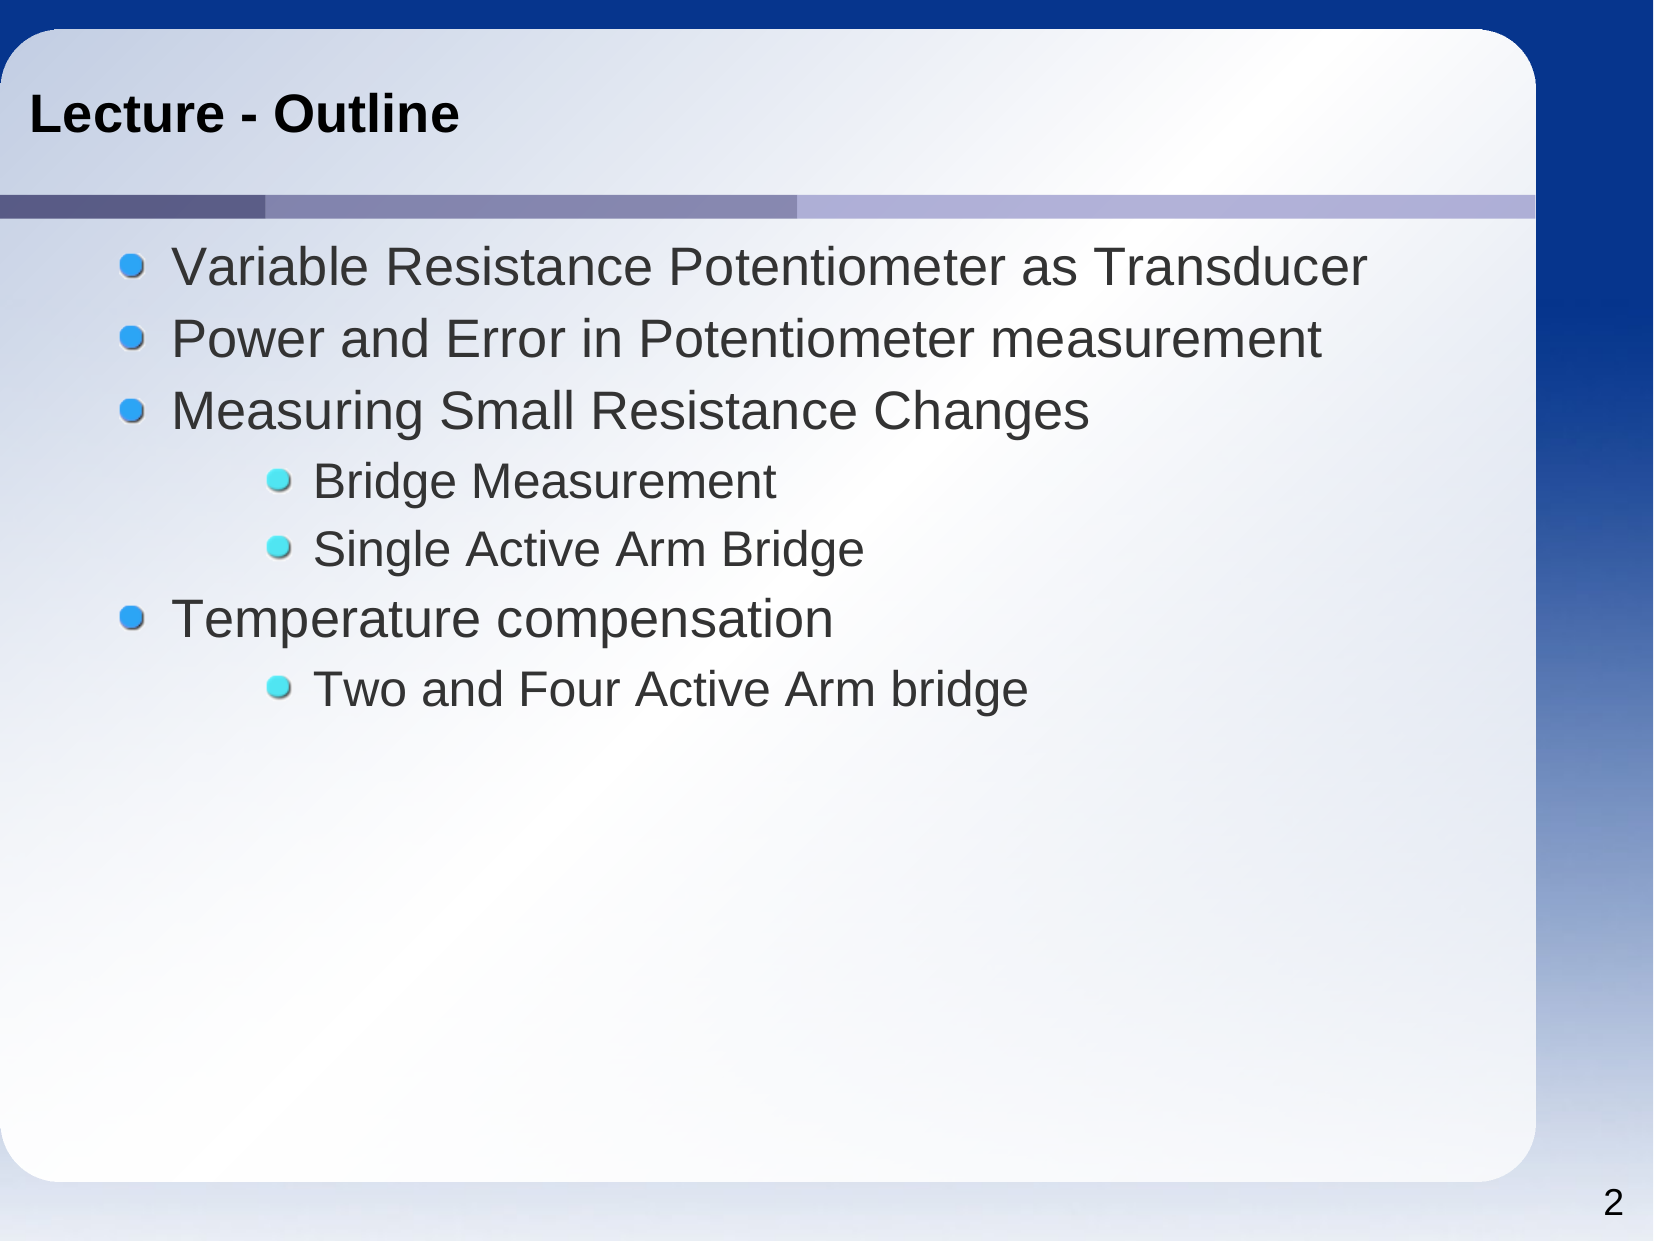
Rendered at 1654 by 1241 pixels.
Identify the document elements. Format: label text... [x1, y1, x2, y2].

title Lecture - Outline [29, 49, 1506, 178]
picture [0, 0, 1654, 1241]
list Variable Resistance Potentiometer as Transducer Power and Error in Potentiometer measurement Measuring Small Resistance Changes Bridge Measurement Single Active Arm Bridge Temperature compensation Two and Four Active Arm bridge [29, 236, 1506, 1152]
